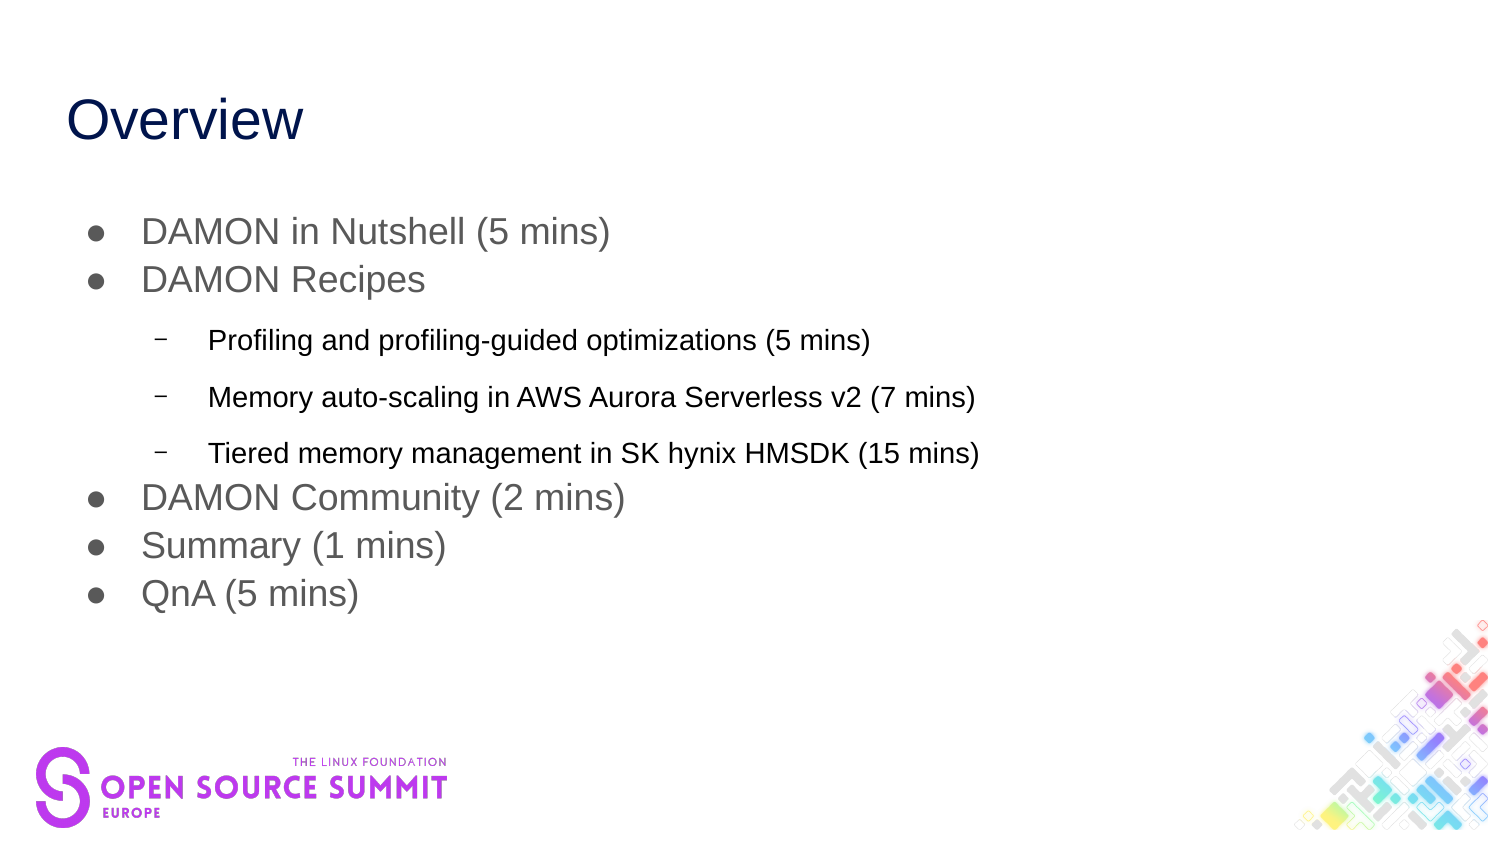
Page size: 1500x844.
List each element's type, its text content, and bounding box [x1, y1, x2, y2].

picture [1294, 620, 1488, 830]
picture [36, 747, 447, 828]
title Overview [51, 72, 1449, 167]
list DAMON in Nutshell (5 mins) DAMON Recipes Profiling and profiling-guided optimizations (5 mins) Memory auto-scaling in AWS Aurora Serverless v2 (7 mins) Tiered memory management in SK hynix HMSDK (15 mins) DAMON Community (2 mins) Summary (1 mins) QnA (5 mins) [51, 189, 1449, 734]
